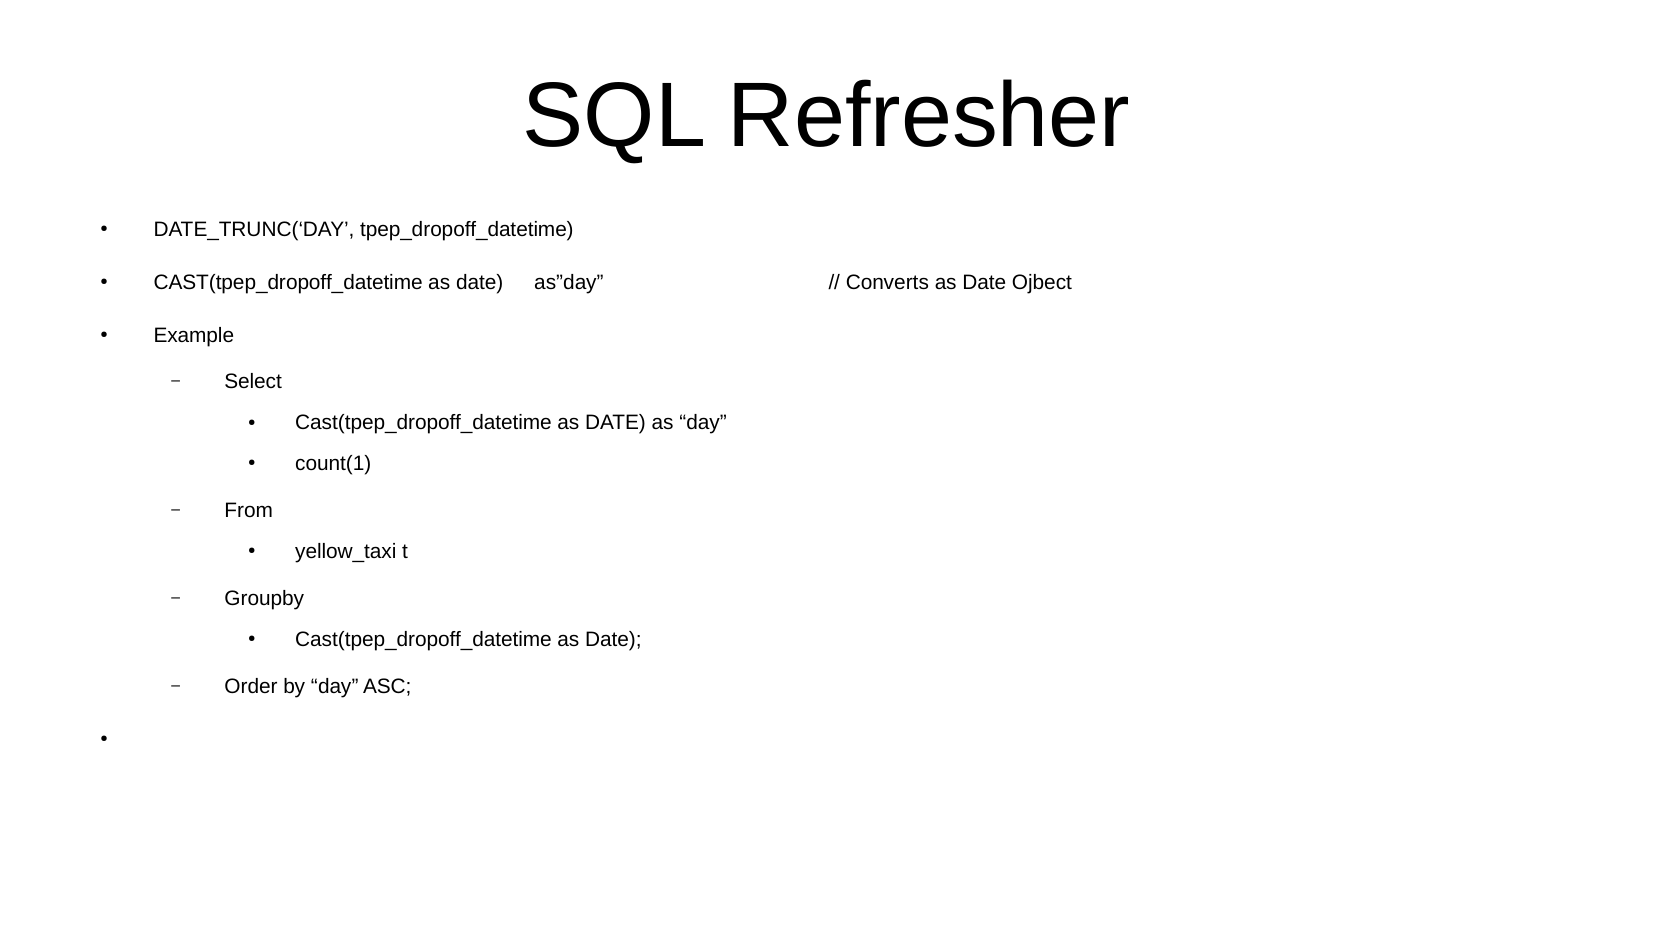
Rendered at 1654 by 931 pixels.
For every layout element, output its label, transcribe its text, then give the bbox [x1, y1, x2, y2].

list DATE_TRUNC(‘DAY’, tpep_dropoff_datetime) CAST(tpep_dropoff_datetime as date) as”day” // Converts as Date Ojbect Example Select Cast(tpep_dropoff_datetime as DATE) as “day” count(1) From yellow_taxi t Groupby Cast(tpep_dropoff_datetime as Date); Order by “day” ASC; [82, 217, 1621, 901]
title SQL Refresher [82, 37, 1571, 193]
